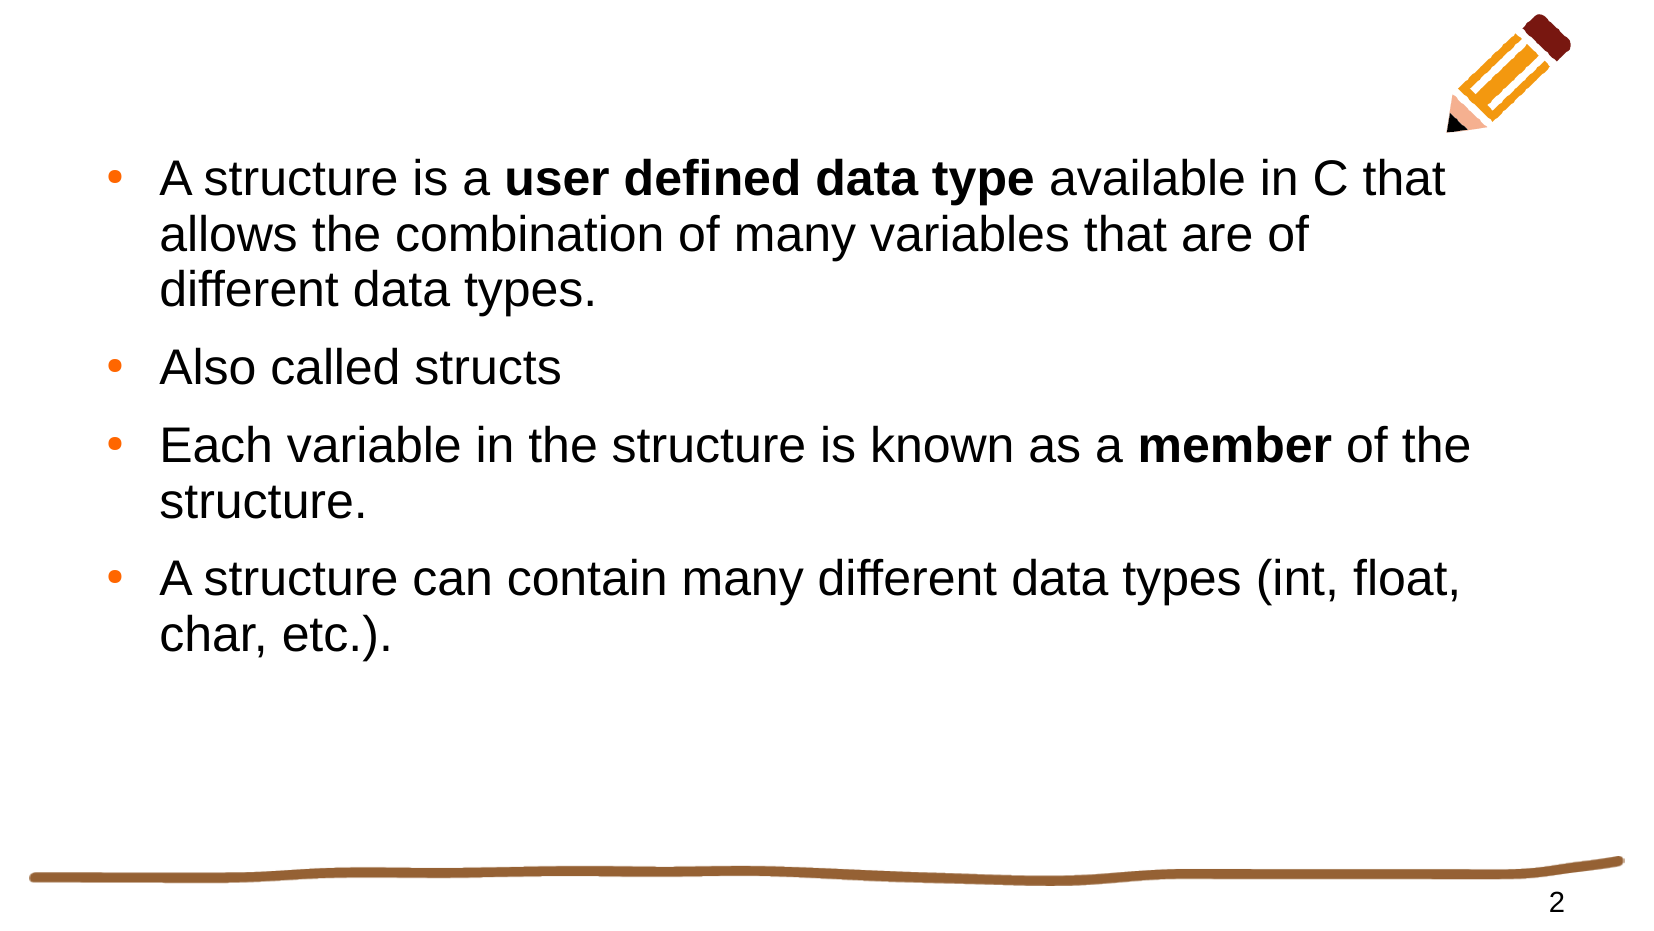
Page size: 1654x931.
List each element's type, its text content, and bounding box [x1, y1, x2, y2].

picture [29, 856, 1625, 886]
list A structure is a user defined data type available in C that allows the combination of many variables that are of different data types. Also called structs Each variable in the structure is known as a member of the structure. A structure can contain many different data types (int, float, char, etc.). [88, 150, 1501, 788]
picture [1446, 14, 1571, 133]
